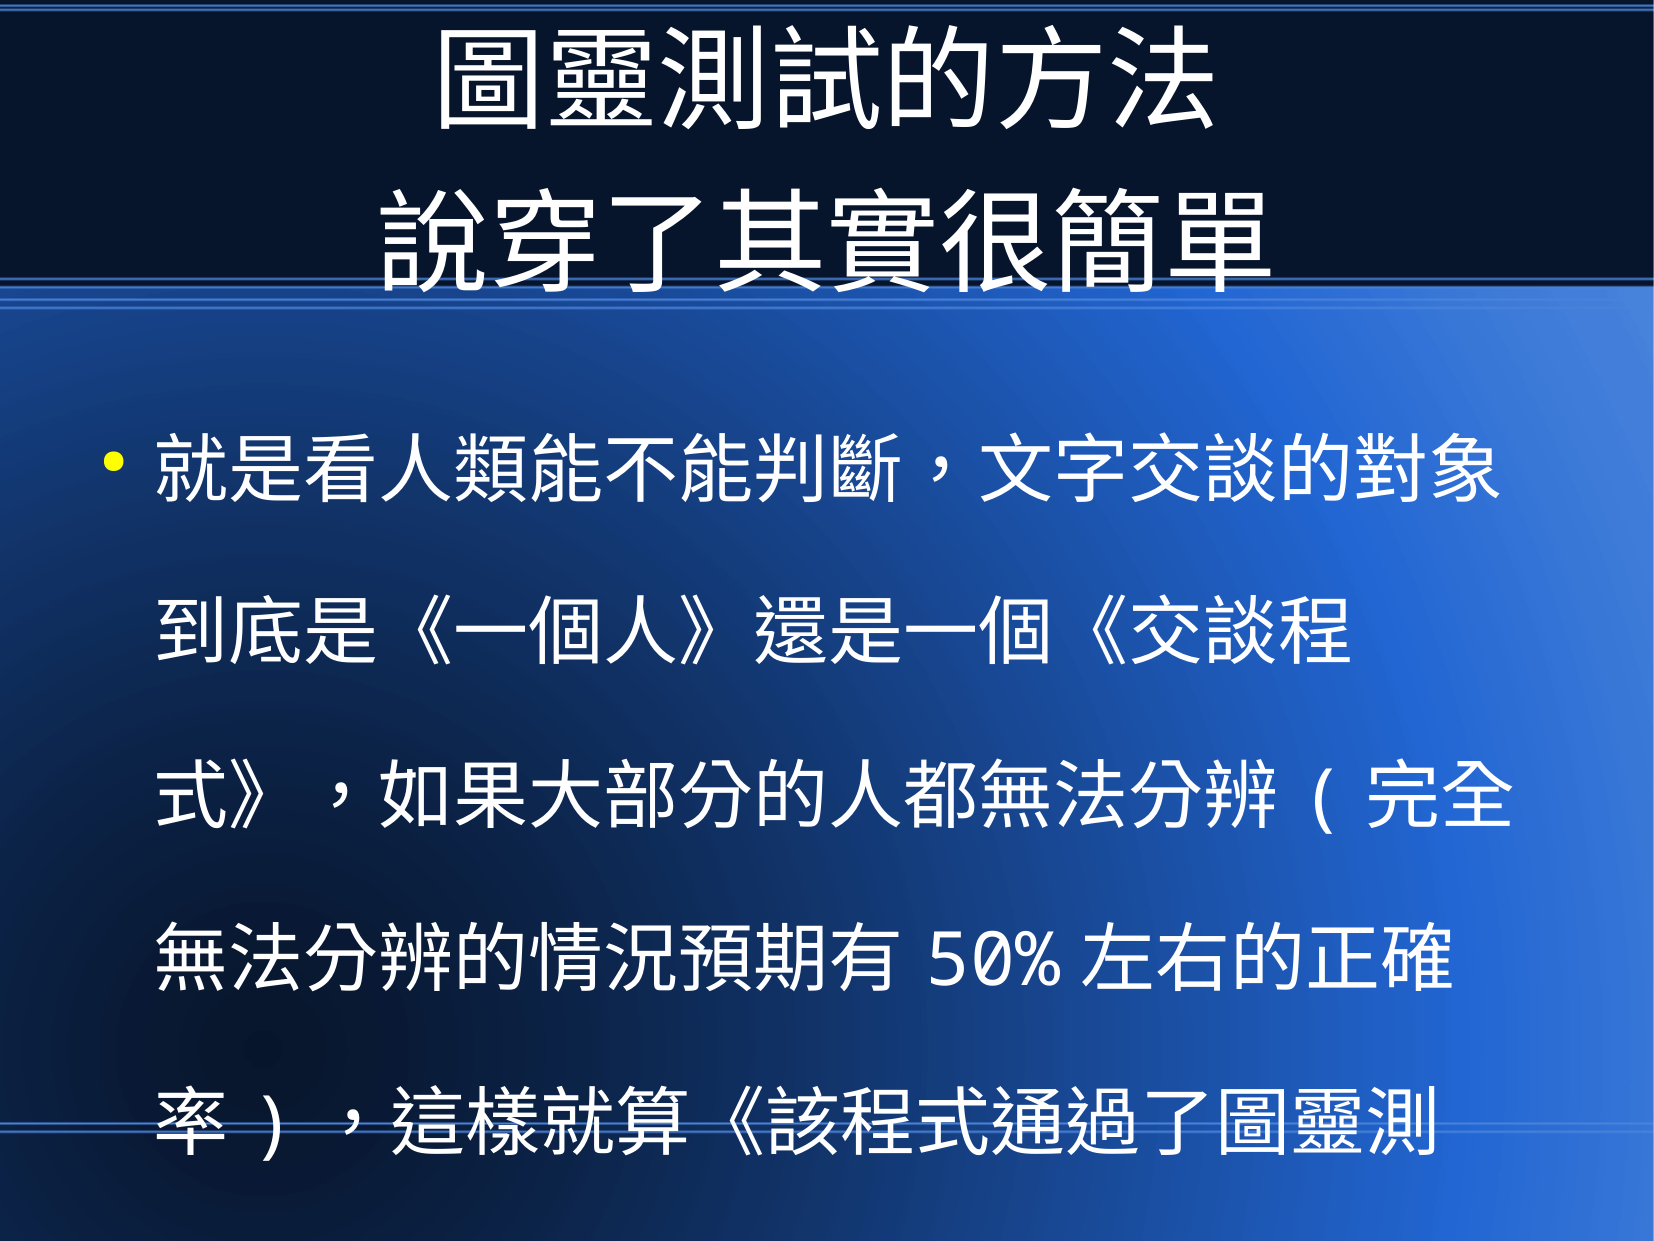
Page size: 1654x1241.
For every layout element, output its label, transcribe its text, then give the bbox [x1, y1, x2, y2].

title 圖靈測試的方法 說穿了其實很簡單 [82, 17, 1571, 289]
list 就是看人類能不能判斷，文字交談的對象到底是《一個人》還是一個《交談程式》，如果大部分的人都無法分辨(完全無法分辨的情況預期有50%左右的正確率)，這樣就算《該程式通過了圖靈測試》。 [82, 355, 1571, 1241]
picture [0, 0, 1654, 1241]
